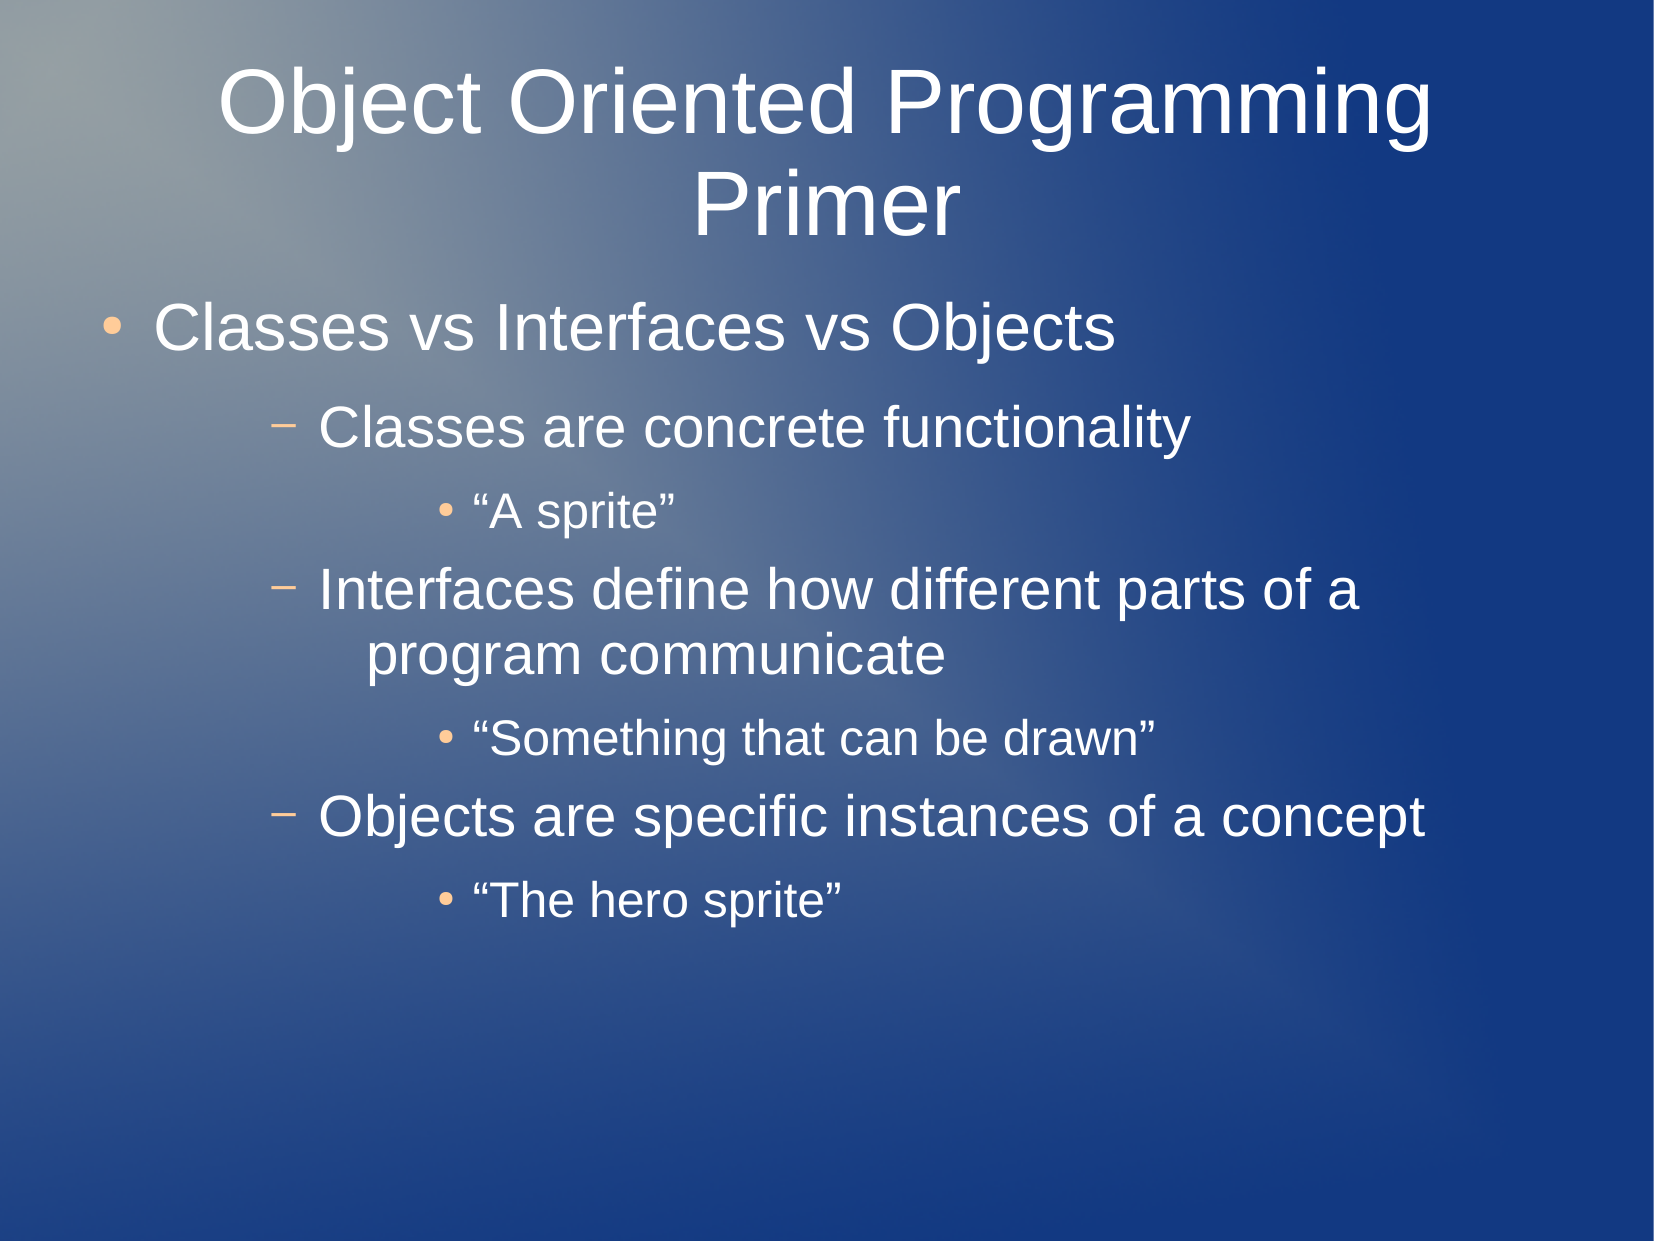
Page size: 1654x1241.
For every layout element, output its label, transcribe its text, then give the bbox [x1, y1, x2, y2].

title Object Oriented Programming Primer [82, 49, 1571, 257]
list Classes vs Interfaces vs Objects Classes are concrete functionality “A sprite” Interfaces define how different parts of a program communicate “Something that can be drawn” Objects are specific instances of a concept “The hero sprite” [82, 290, 1571, 1109]
picture [0, 0, 1654, 1241]
